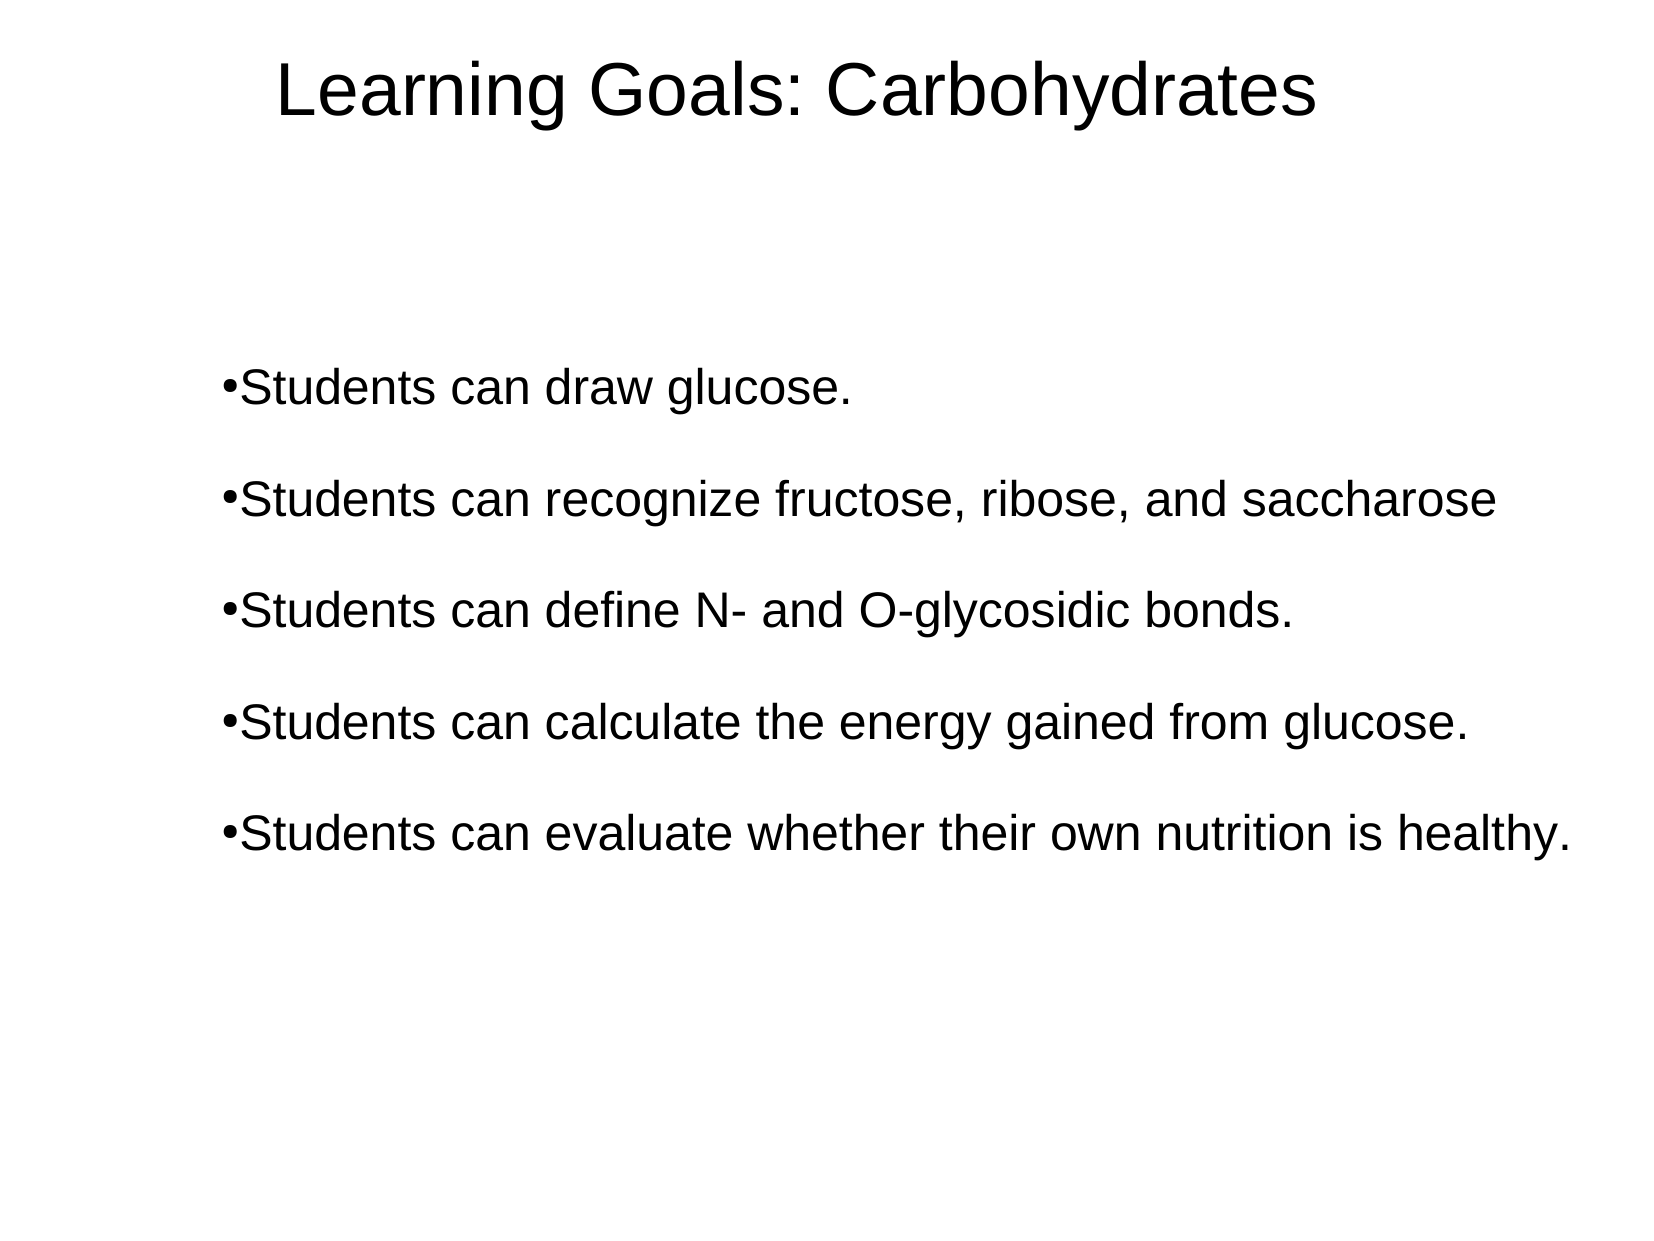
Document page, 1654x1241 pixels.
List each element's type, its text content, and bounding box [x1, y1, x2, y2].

title Learning Goals: Carbohydrates [53, 25, 1542, 154]
text_box Students can draw glucose. Students can recognize fructose, ribose, and saccharose Students can define N- and O-glycosidic bonds. Students can calculate the energy gained from glucose. Students can evaluate whether their own nutrition is healthy. [206, 296, 1595, 813]
